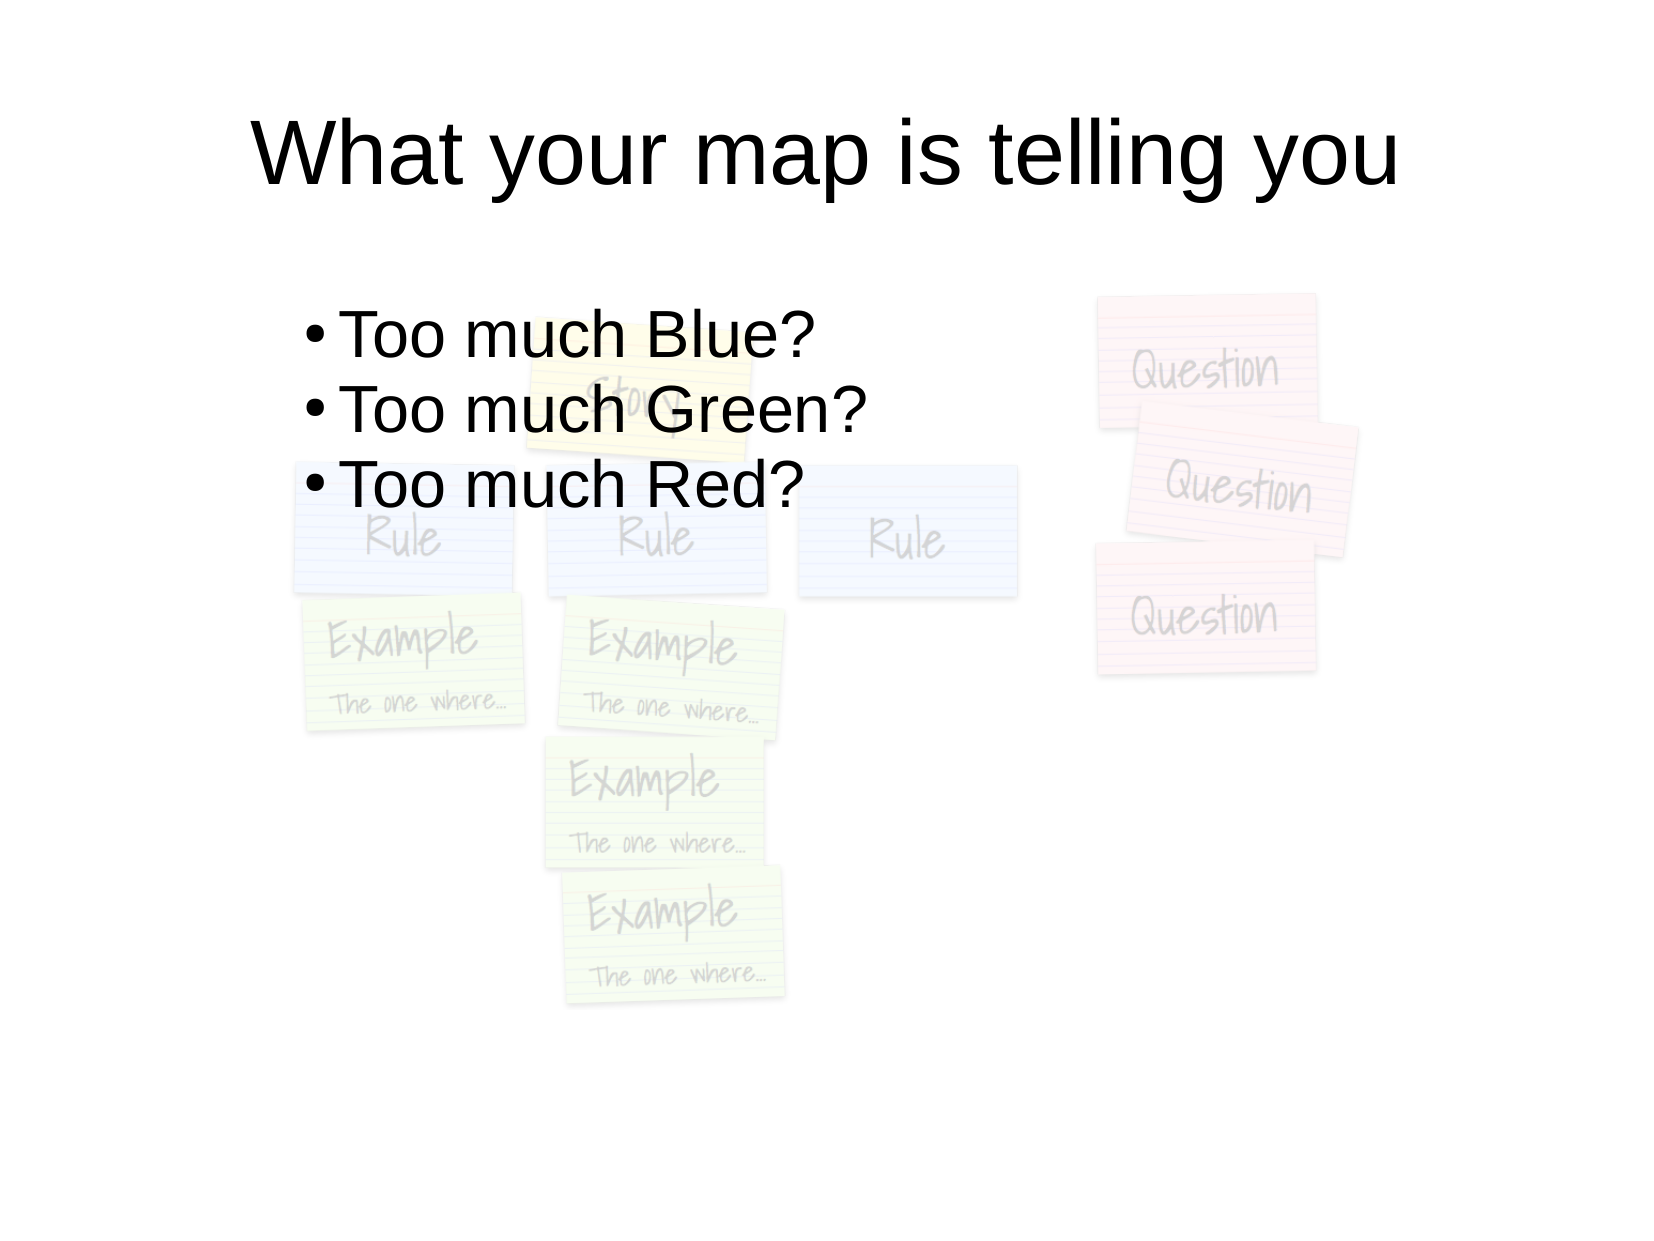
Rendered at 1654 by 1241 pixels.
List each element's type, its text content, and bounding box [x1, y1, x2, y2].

picture [288, 290, 1365, 1010]
title What your map is telling you [82, 49, 1571, 257]
